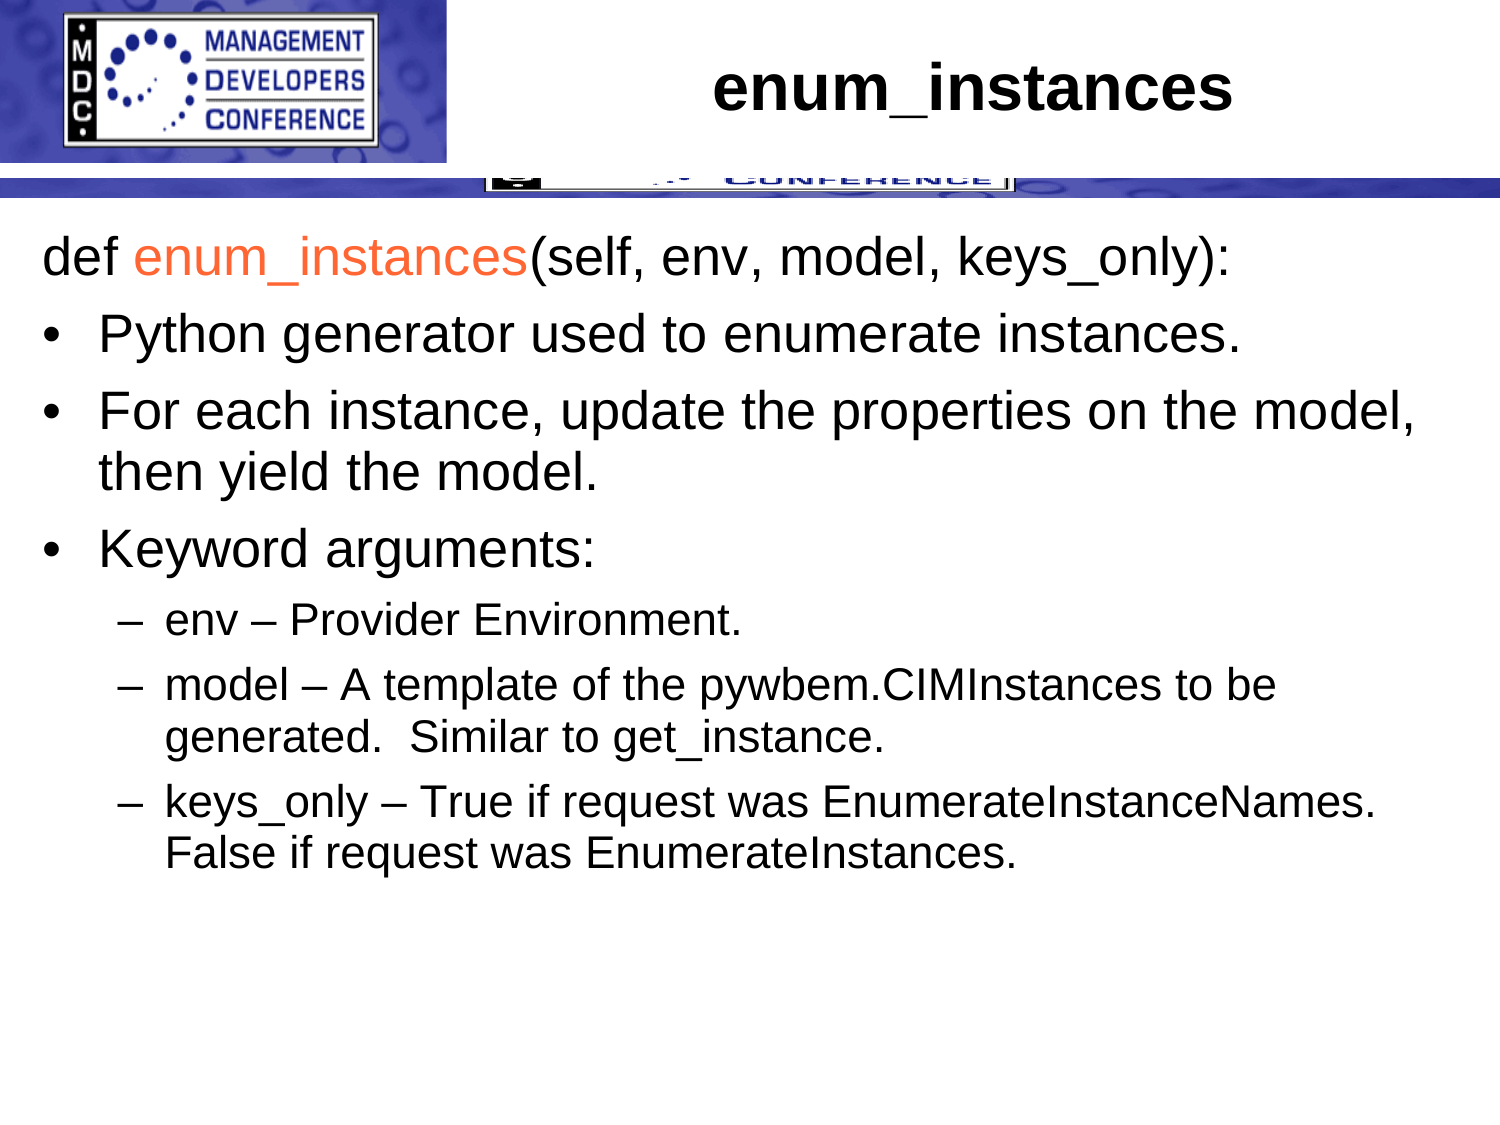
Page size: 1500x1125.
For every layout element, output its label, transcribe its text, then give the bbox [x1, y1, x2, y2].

picture [0, 0, 447, 163]
list def enum_instances(self, env, model, keys_only): Python generator used to enumerate instances. For each instance, update the properties on the model, then yield the model. Keyword arguments: env – Provider Environment. model – A template of the pywbem.CIMInstances to be generated. Similar to get_instance. keys_only – True if request was EnumerateInstanceNames. False if request was EnumerateInstances. [42, 226, 1433, 969]
picture [0, 178, 1500, 198]
title enum_instances [447, 0, 1500, 176]
